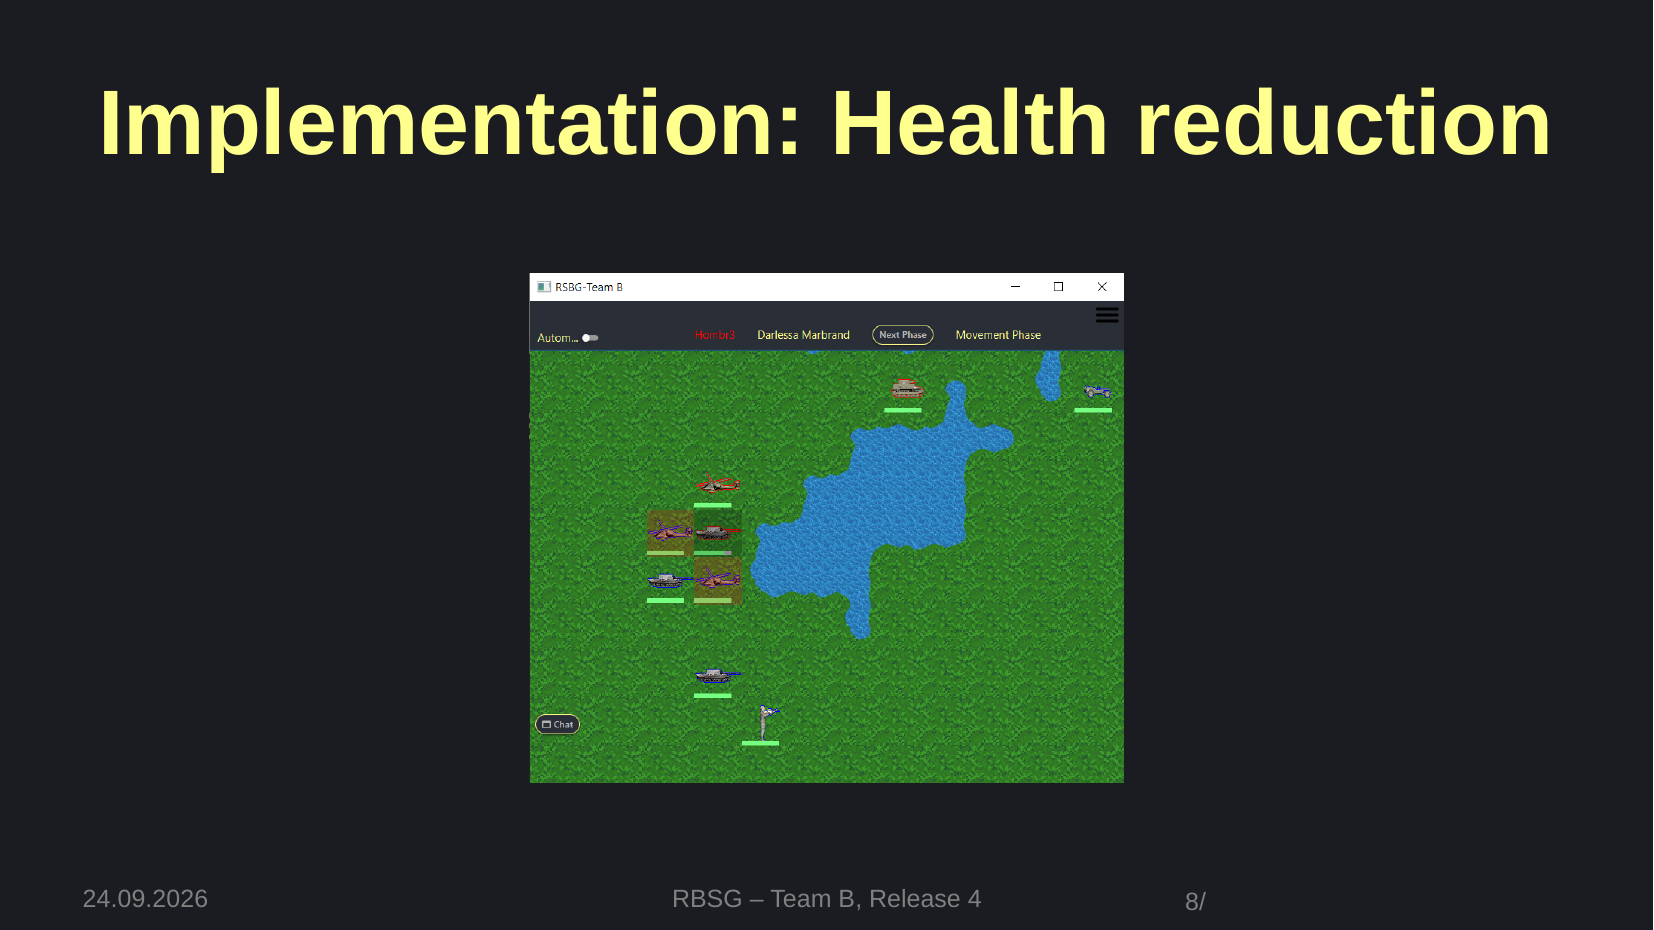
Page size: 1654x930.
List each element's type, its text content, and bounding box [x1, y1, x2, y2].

text_box 03.09.2019 [82, 882, 468, 912]
text_box / [1185, 885, 1571, 912]
title Implementation: Health reduction [82, 61, 1571, 173]
picture [529, 273, 1124, 783]
text_box RBSG – Team B, Release 4 [565, 882, 1090, 912]
